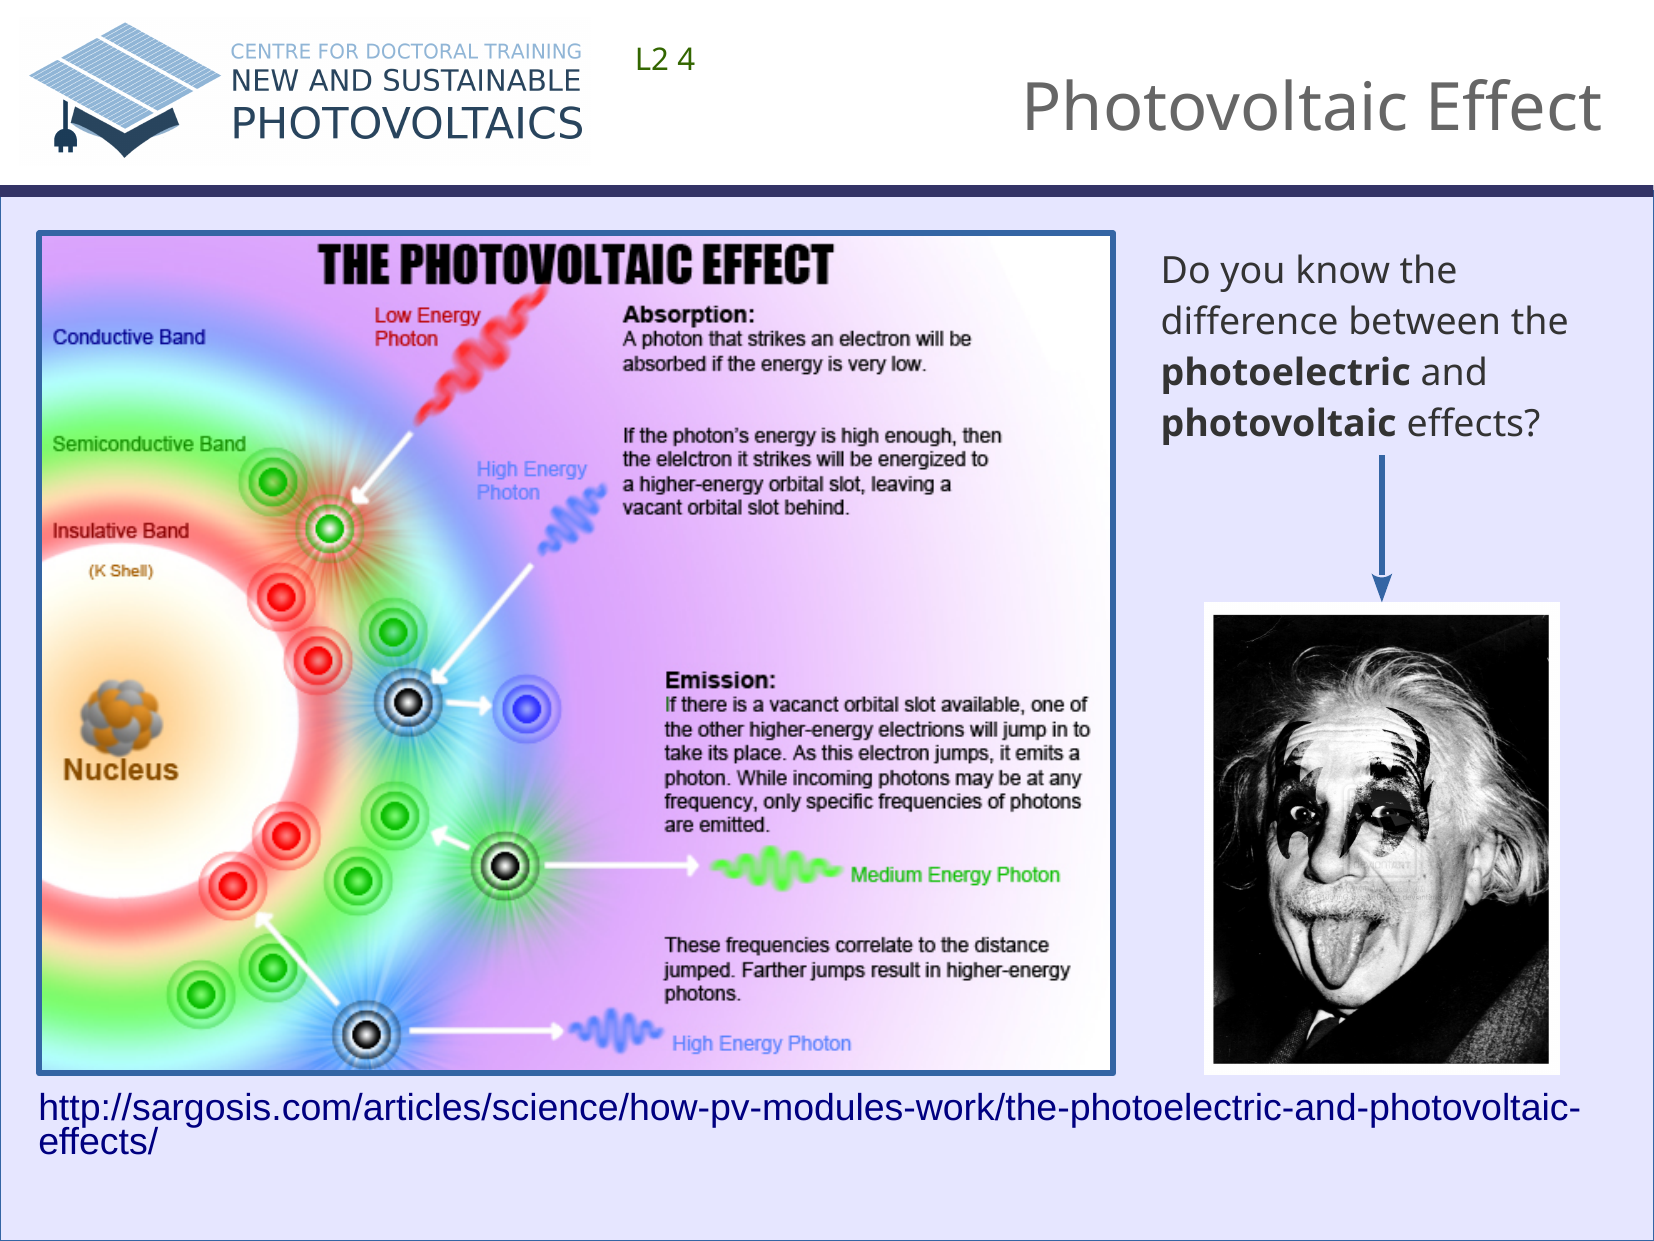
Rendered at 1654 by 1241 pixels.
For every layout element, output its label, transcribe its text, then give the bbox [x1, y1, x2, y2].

picture [19, 17, 591, 166]
text_box L2 4 [620, 29, 880, 80]
text_box Photovoltaic Effect [767, 51, 1619, 142]
text_box http://sargosis.com/articles/science/how-pv-modules-work/the-photoelectric-and-photovoltaic-effects/ [23, 1079, 1597, 1179]
picture [42, 236, 1111, 1071]
text_box Do you know the difference between the photoelectric and photovoltaic effects? [1145, 236, 1619, 449]
picture [1204, 602, 1560, 1075]
text_box [0, 197, 1654, 1241]
